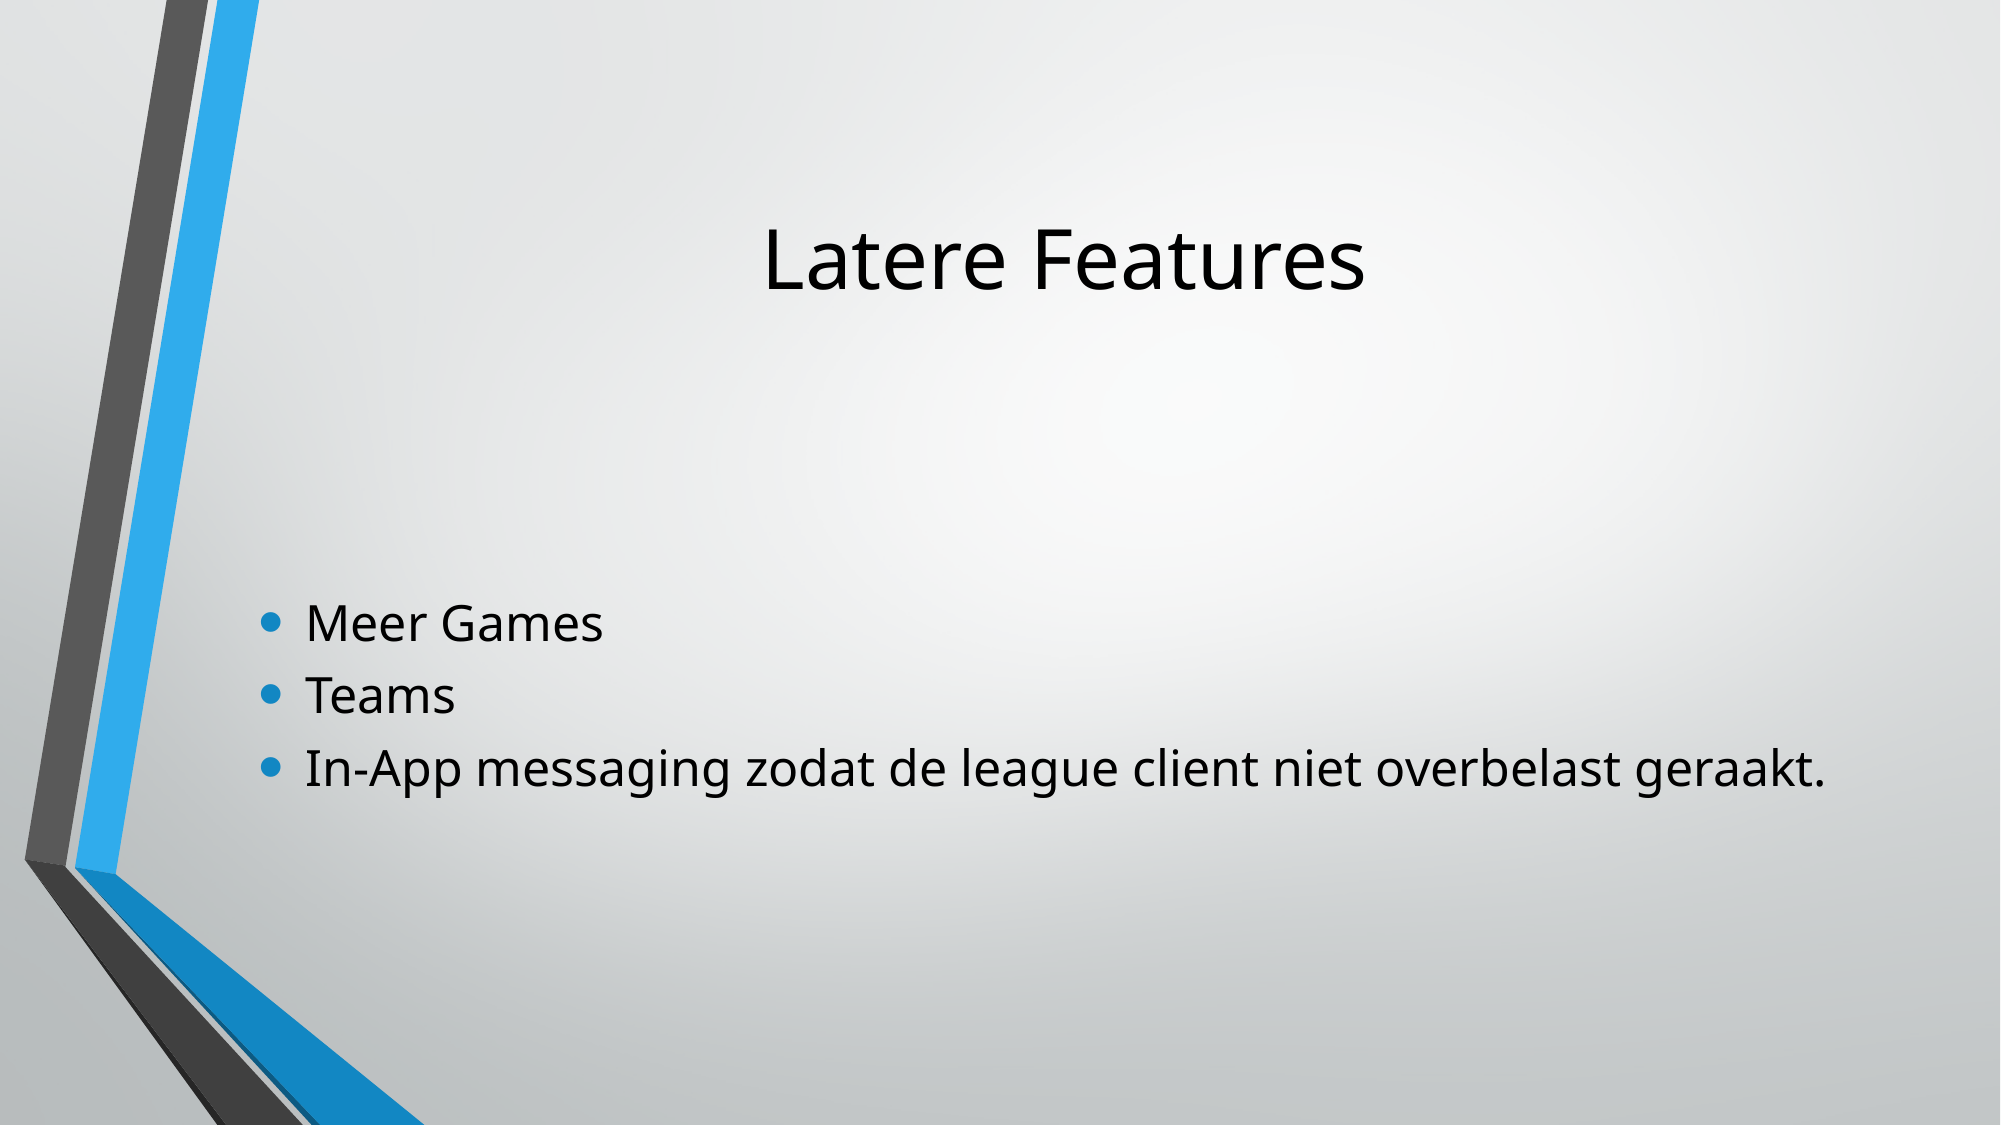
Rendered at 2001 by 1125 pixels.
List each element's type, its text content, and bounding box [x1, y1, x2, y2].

list Meer Games Teams In-App messaging zodat de league client niet overbelast geraakt. [243, 437, 1887, 950]
title Latere Features [243, 112, 1887, 400]
